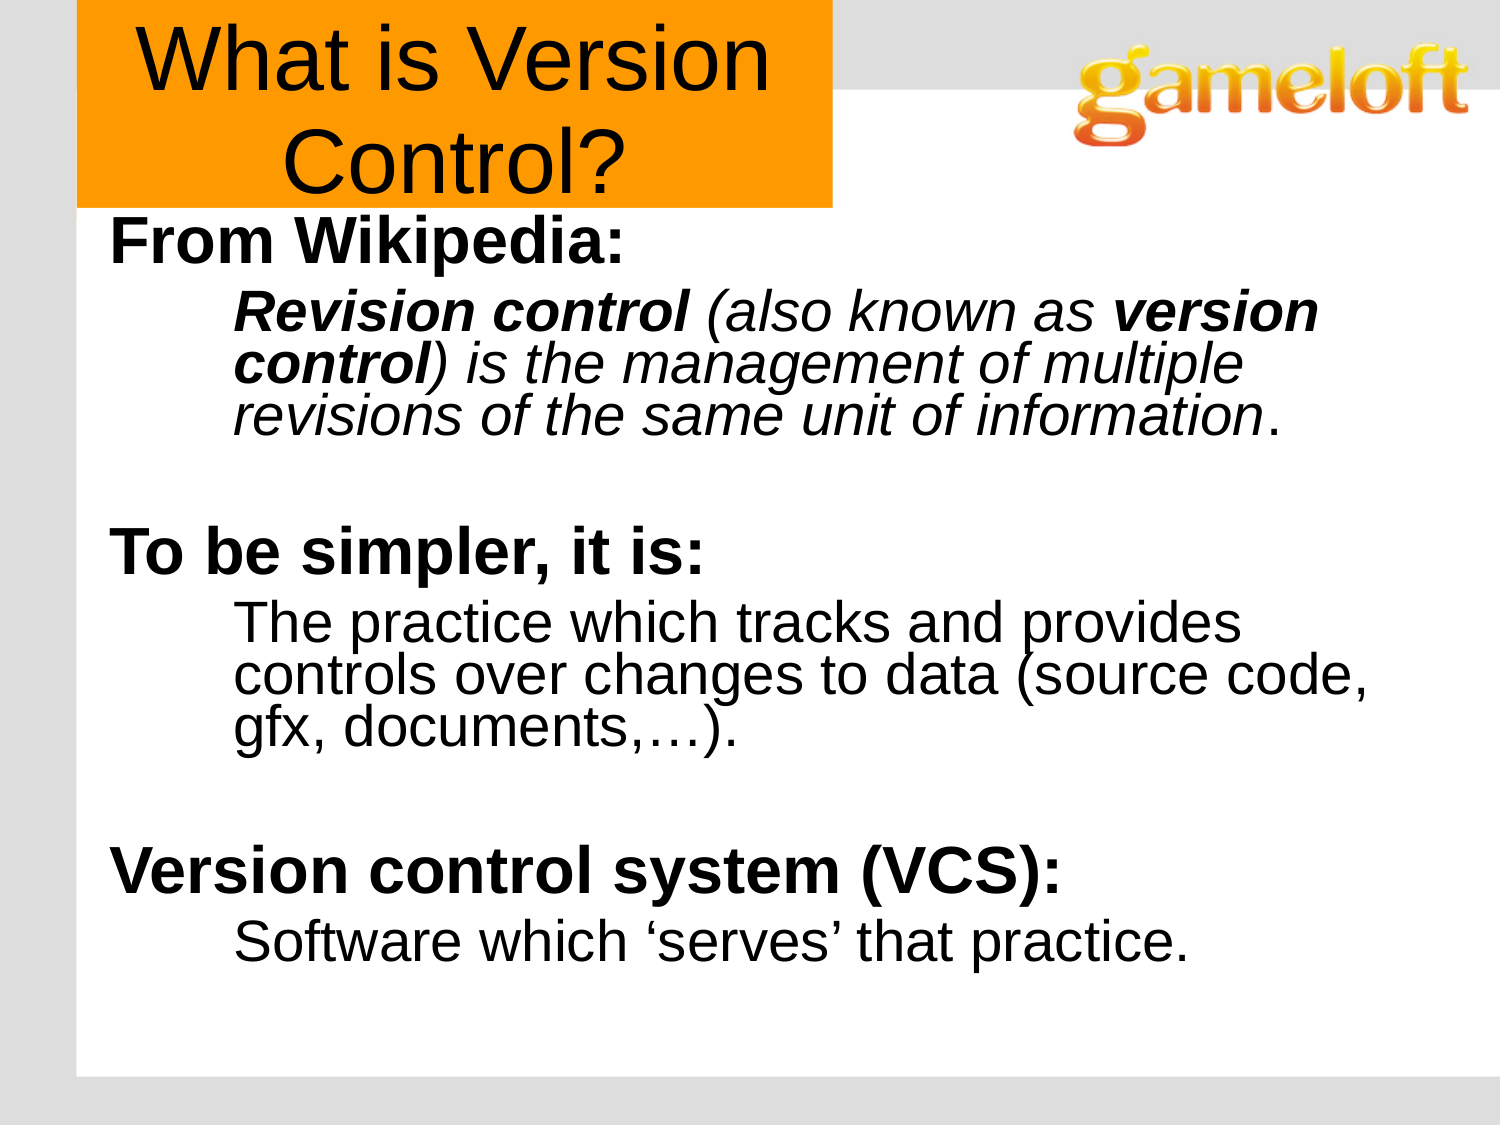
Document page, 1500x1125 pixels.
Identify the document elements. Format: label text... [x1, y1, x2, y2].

list From Wikipedia: Revision control (also known as version control) is the management of multiple revisions of the same unit of information. To be simpler, it is: The practice which tracks and provides controls over changes to data (source code, gfx, documents,…). Version control system (VCS): Software which ‘serves’ that practice. [76, 207, 1447, 1071]
title What is Version Control? [76, 0, 833, 207]
picture [0, 0, 1500, 1125]
